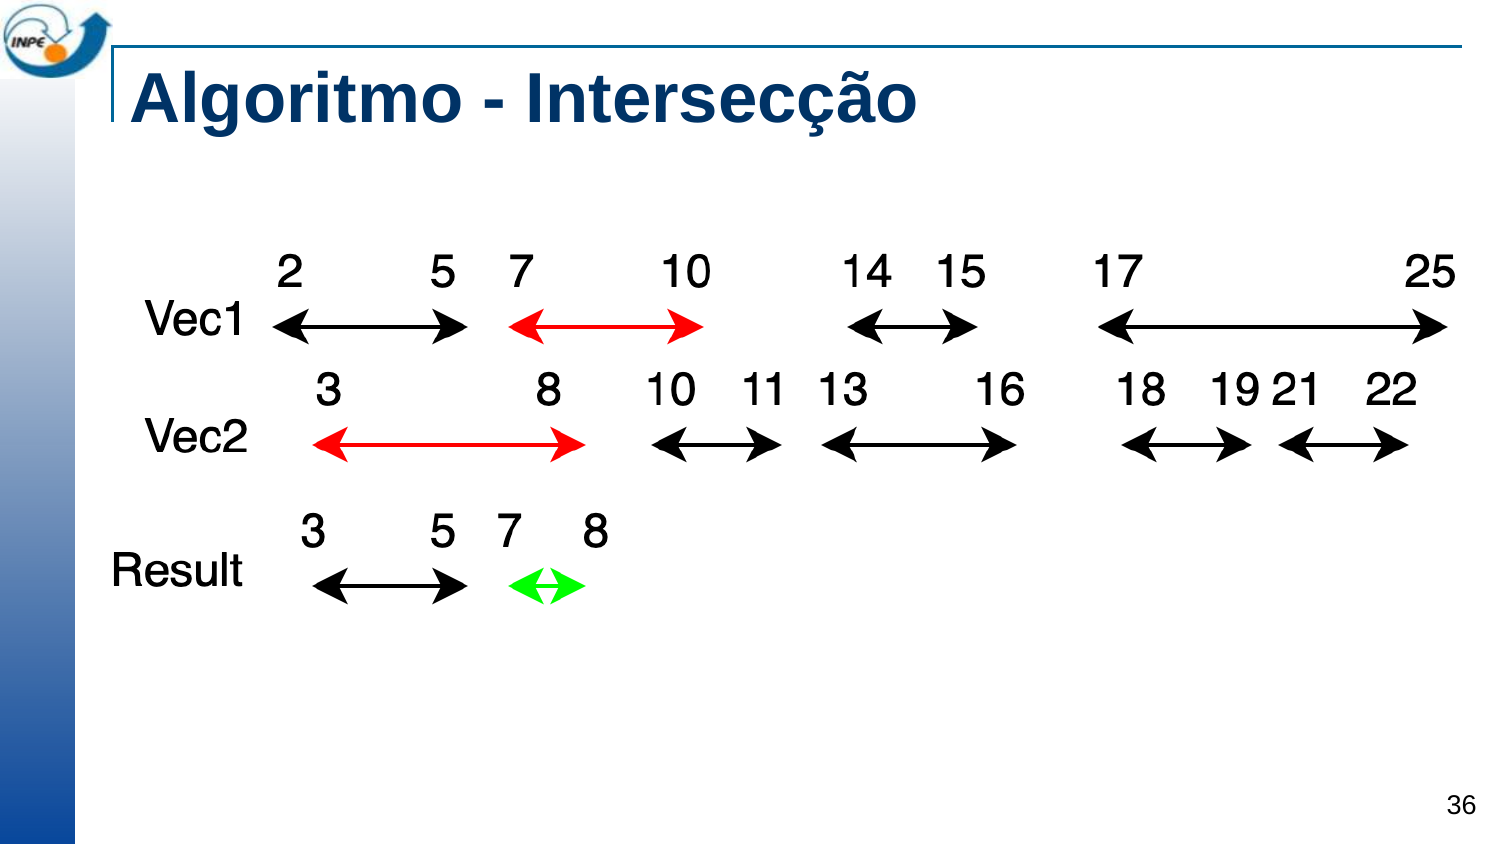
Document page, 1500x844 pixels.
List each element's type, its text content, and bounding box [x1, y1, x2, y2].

slide_number <number> [1403, 779, 1494, 844]
picture [72, 224, 1490, 620]
title Algoritmo - Intersecção [112, 46, 1450, 141]
picture [0, 0, 113, 79]
